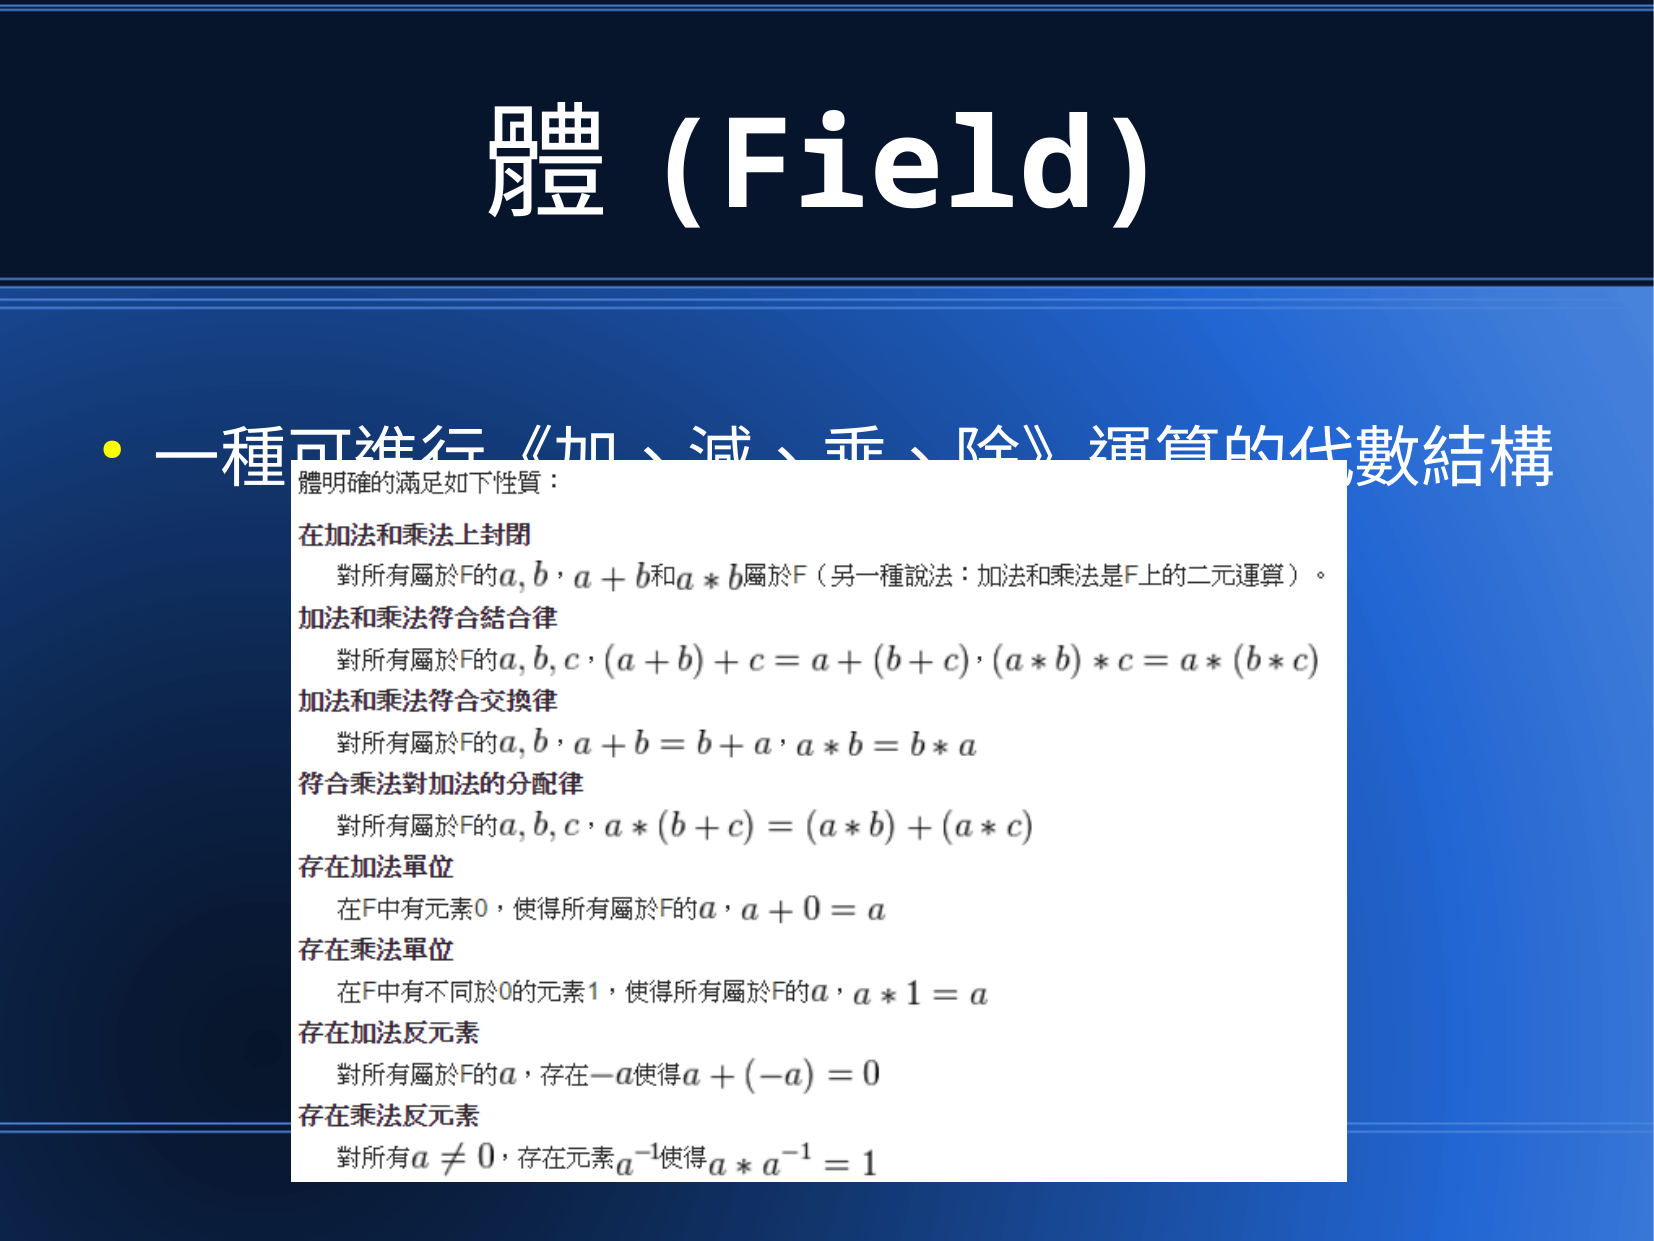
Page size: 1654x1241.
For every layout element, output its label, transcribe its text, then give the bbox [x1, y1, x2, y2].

title 體(Field) [82, 49, 1571, 257]
list 一種可進行《加、減、乘、除》運算的代數結構 [82, 355, 1571, 1241]
picture [291, 460, 1347, 1182]
picture [0, 0, 1654, 1241]
